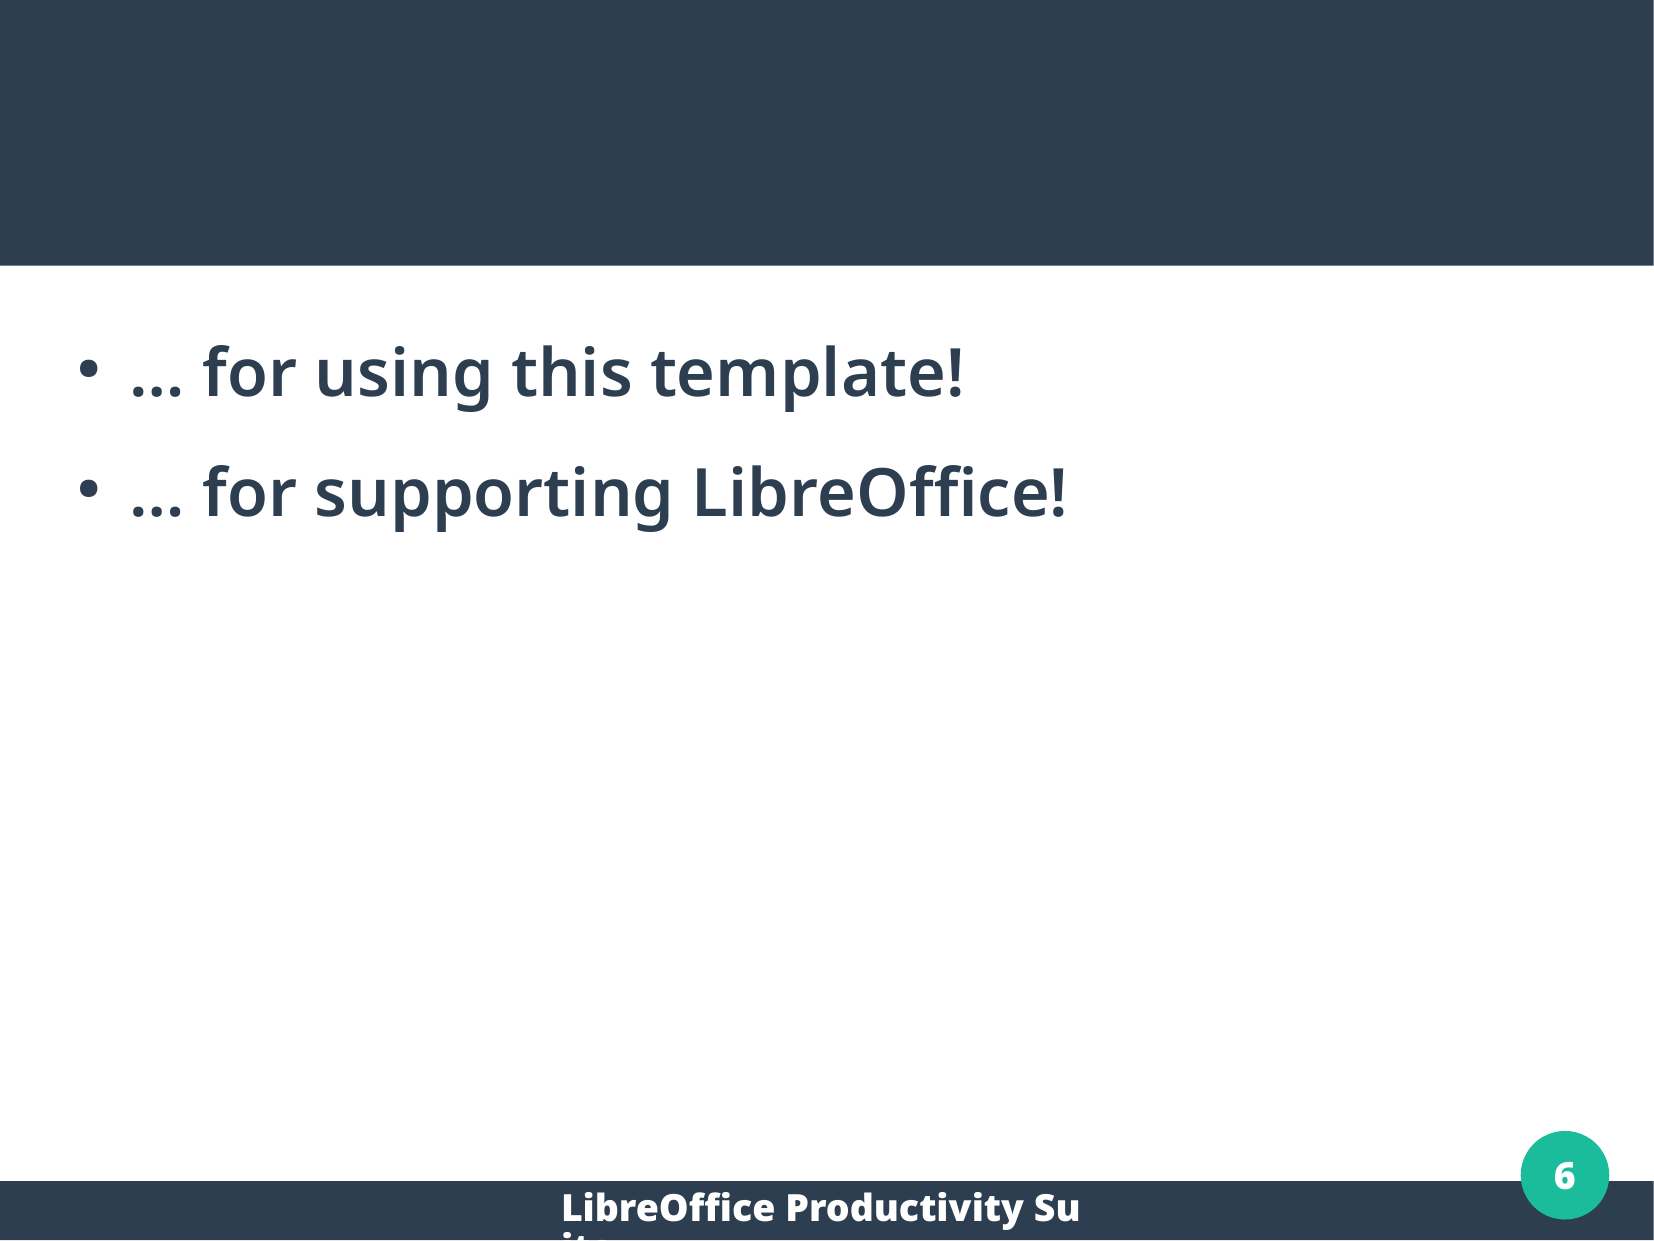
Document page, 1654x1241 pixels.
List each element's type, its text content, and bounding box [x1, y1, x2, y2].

list … for using this template! … for supporting LibreOffice! [59, 324, 1595, 1152]
